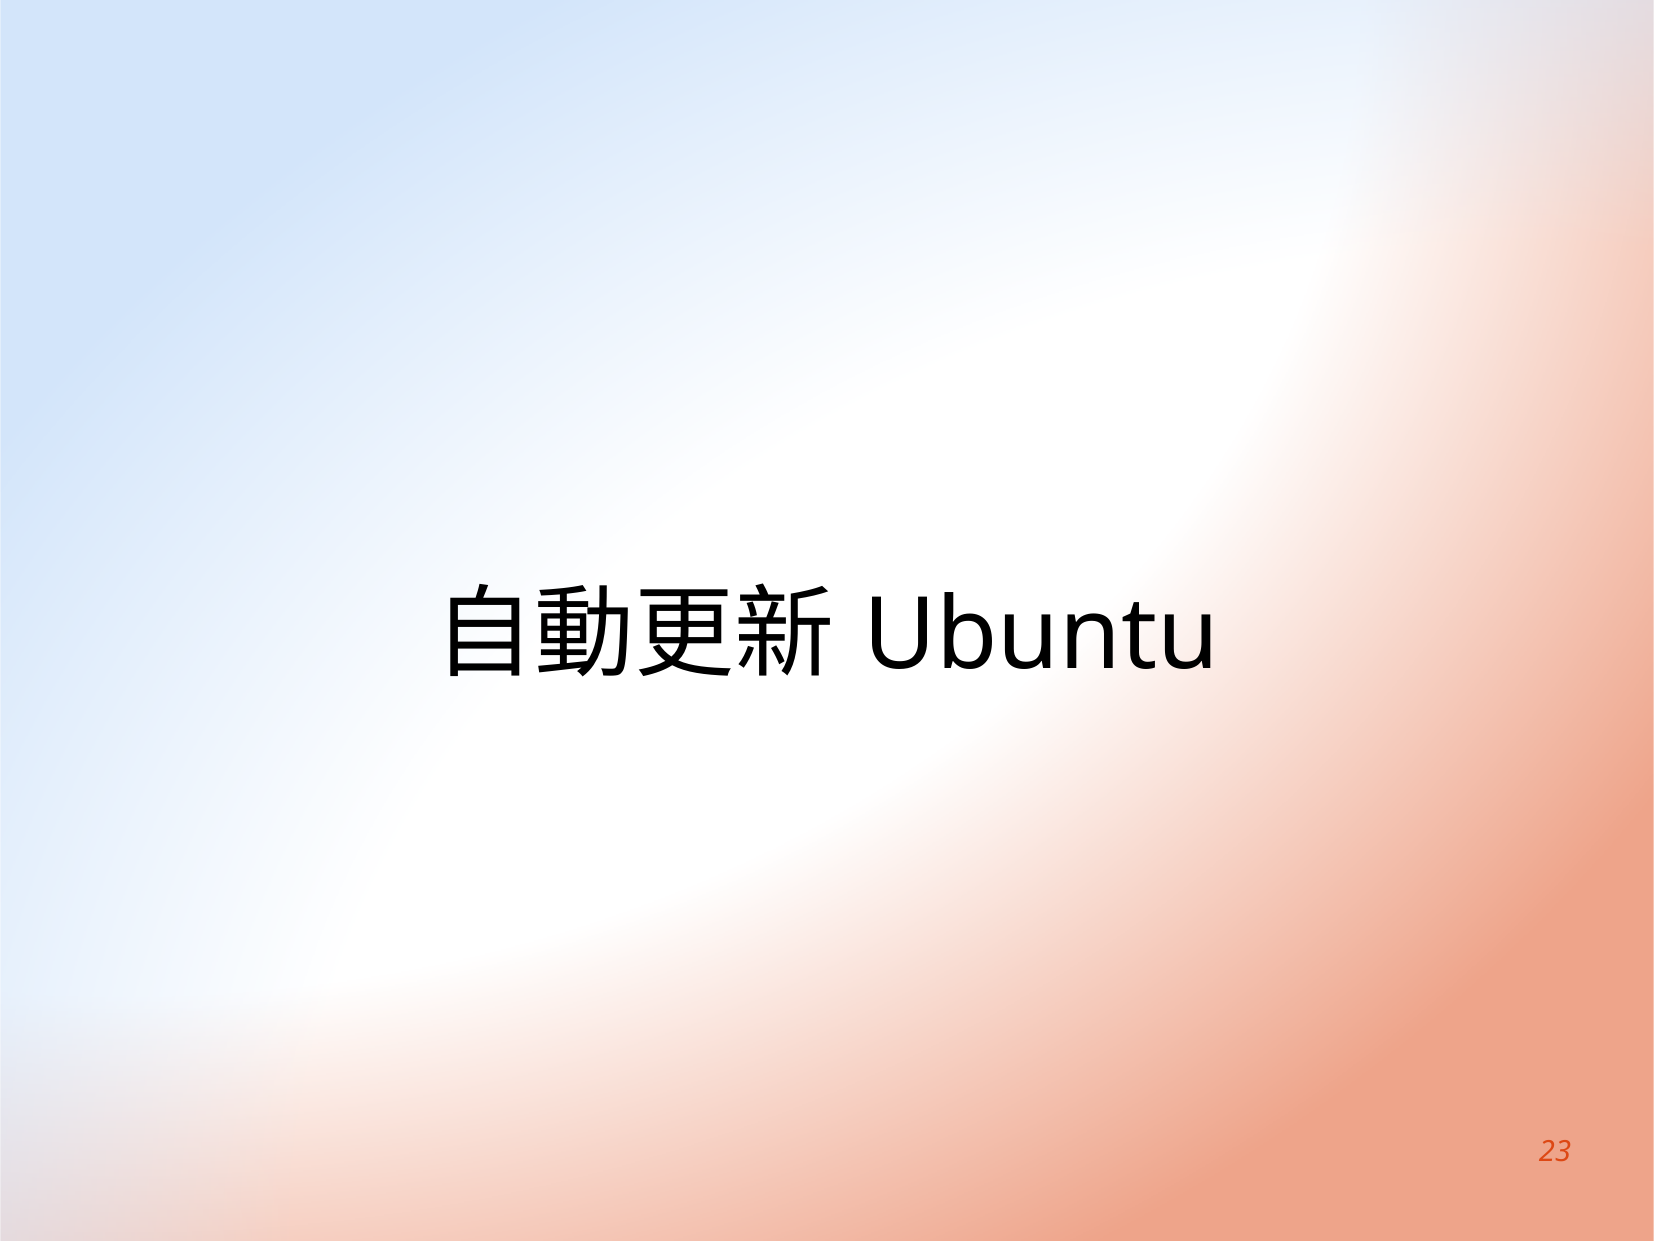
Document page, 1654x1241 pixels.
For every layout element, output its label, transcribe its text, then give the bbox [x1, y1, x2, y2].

picture [0, 0, 1654, 1241]
subtitle 自動更新Ubuntu [82, 49, 1571, 1201]
